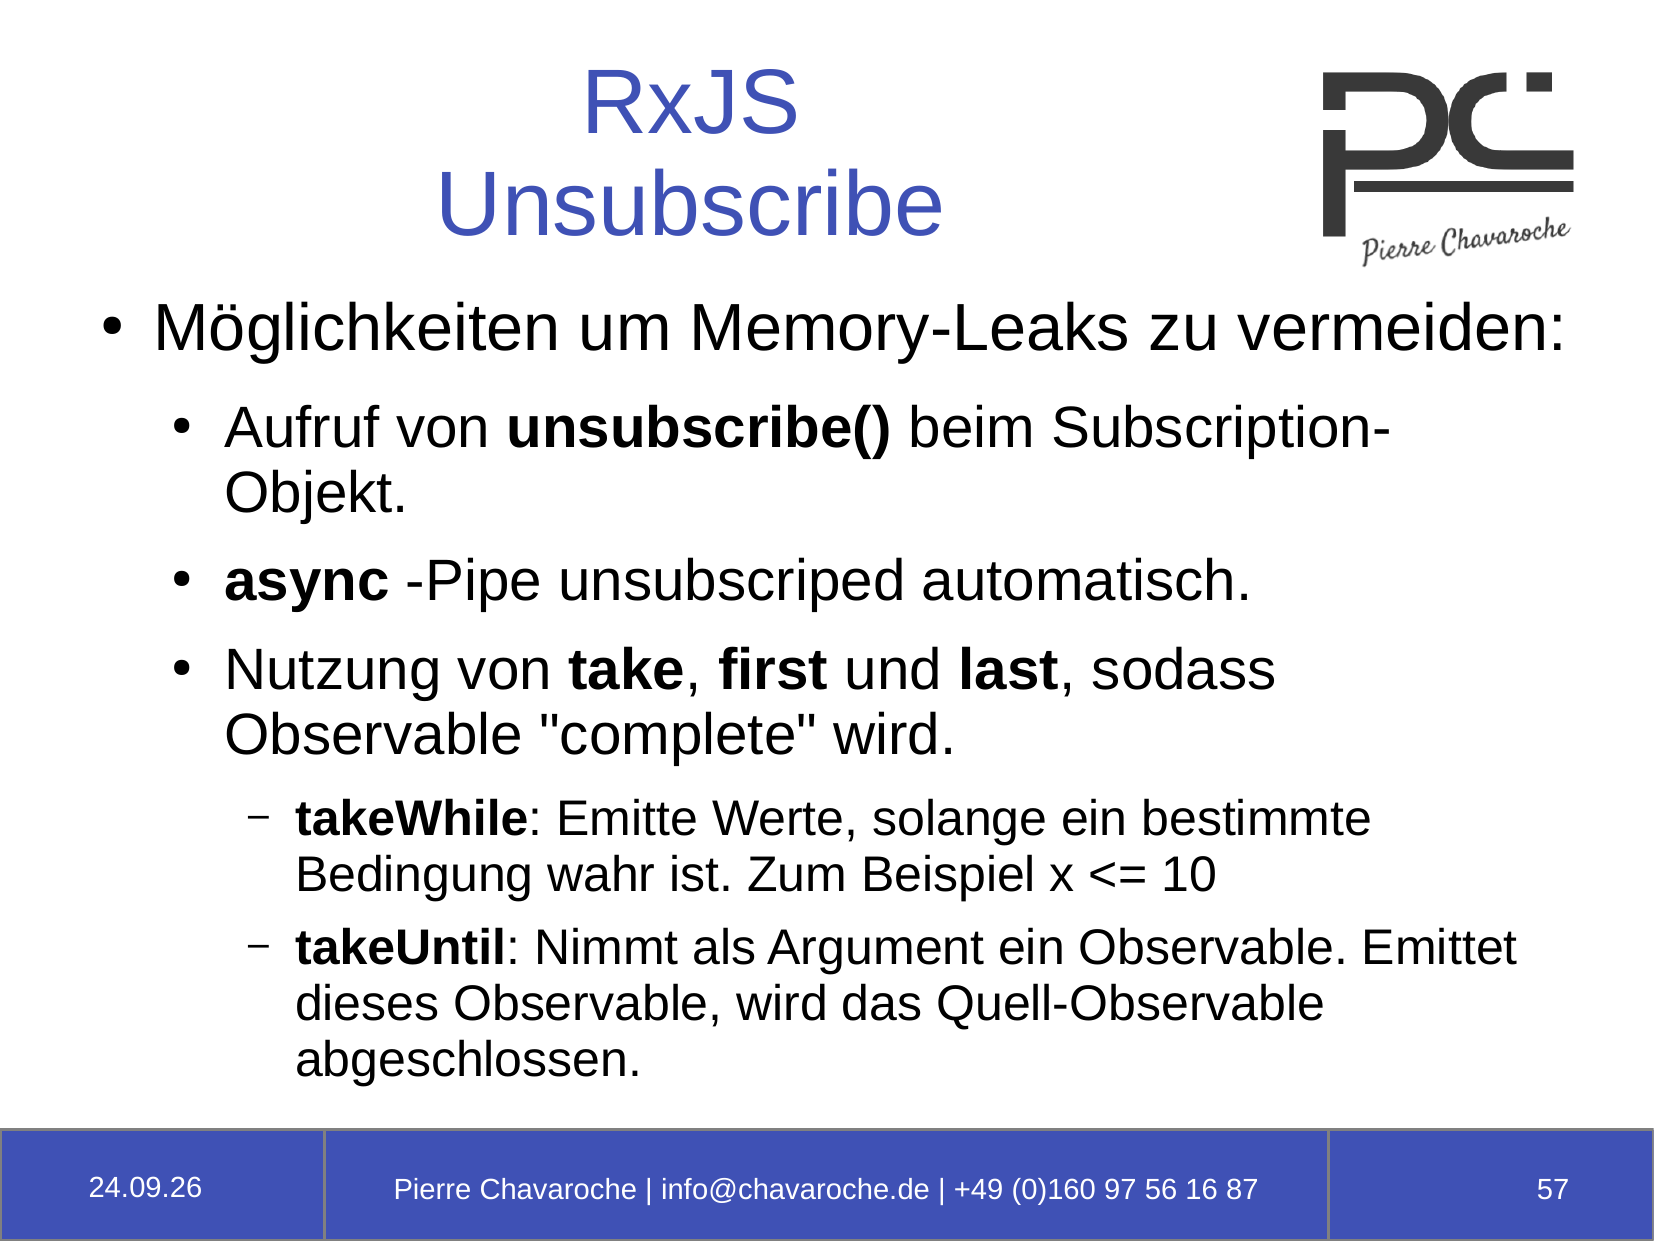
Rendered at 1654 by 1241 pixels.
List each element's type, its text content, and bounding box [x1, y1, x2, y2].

title RxJS Unsubscribe [82, 49, 1300, 257]
picture [1307, 29, 1589, 311]
list Möglichkeiten um Memory-Leaks zu vermeiden: Aufruf von unsubscribe() beim Subscription-Objekt. async -Pipe unsubscriped automatisch. Nutzung von take, first und last, sodass Observable "complete" wird. takeWhile: Emitte Werte, solange ein bestimmte Bedingung wahr ist. Zum Beispiel x <= 10 takeUntil: Nimmt als Argument ein Observable. Emittet dieses Observable, wird das Quell-Observable abgeschlossen. [82, 290, 1571, 1109]
